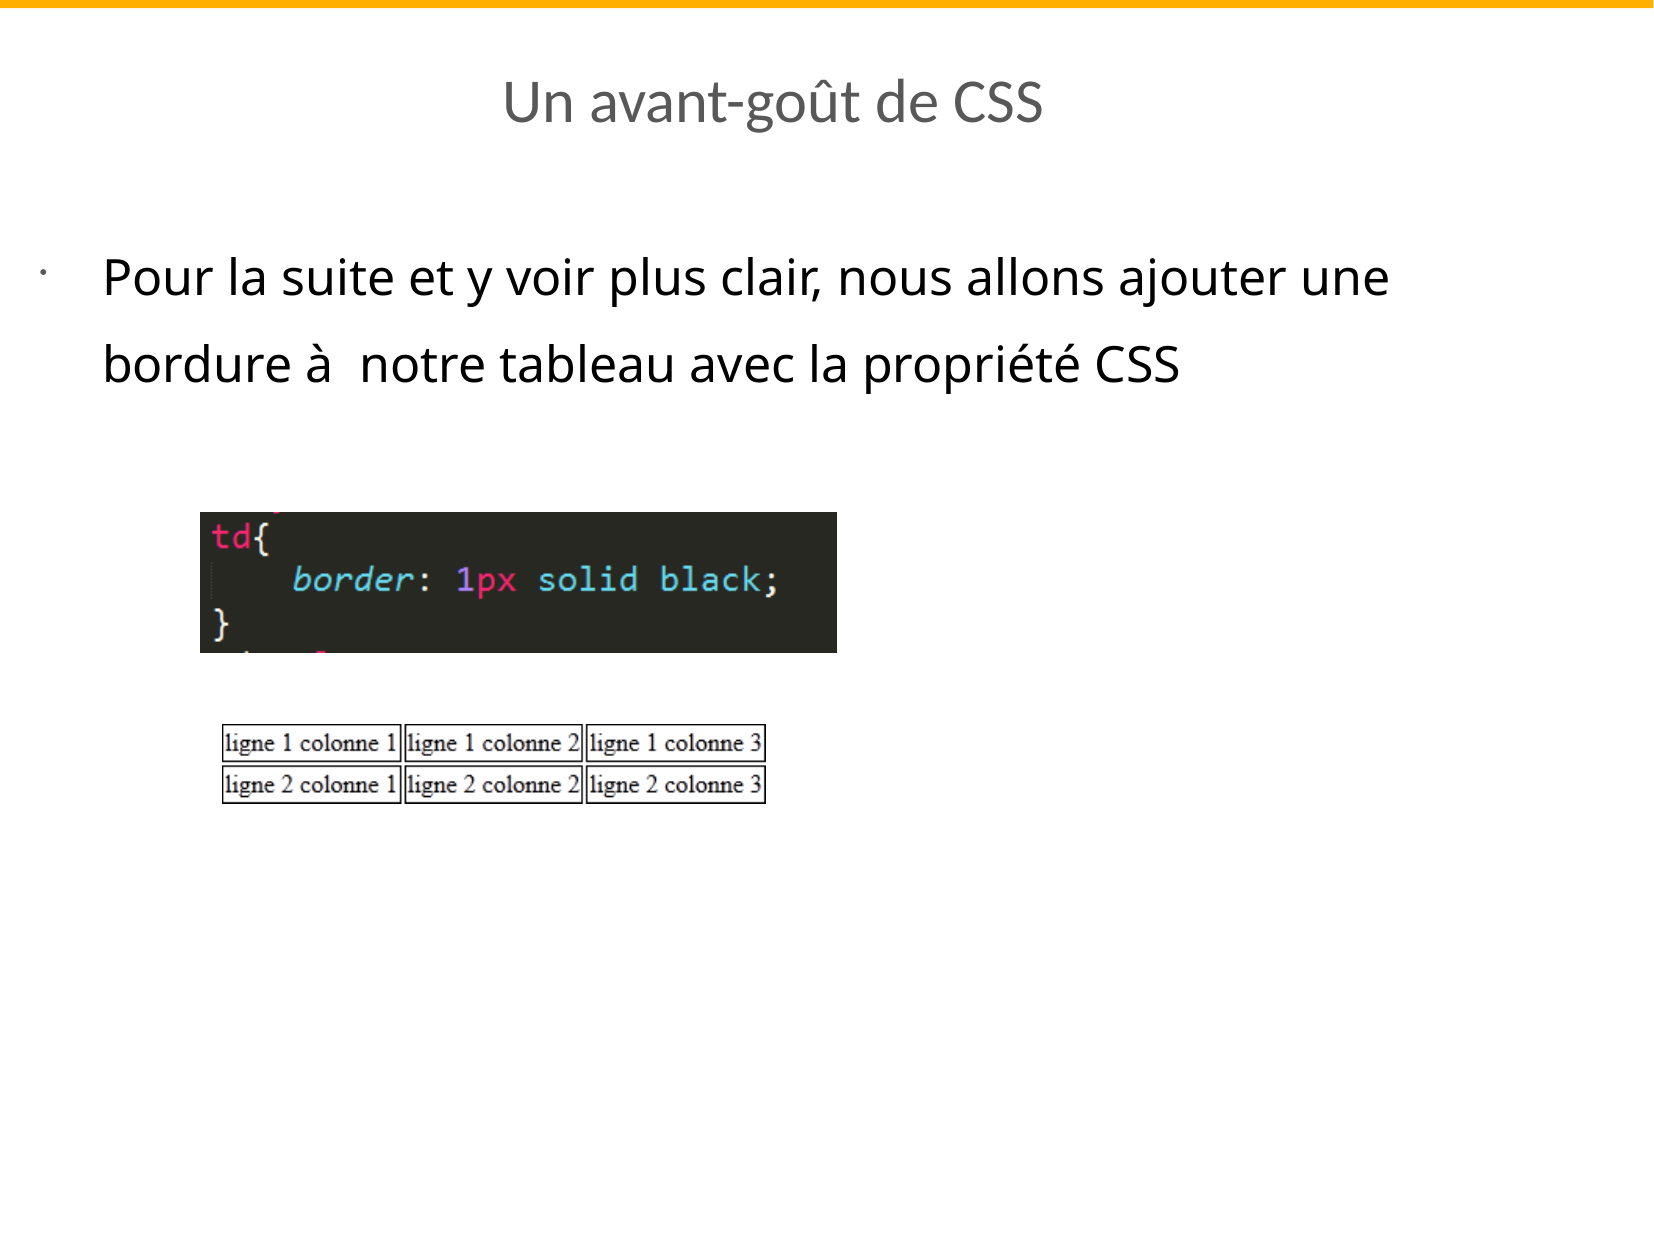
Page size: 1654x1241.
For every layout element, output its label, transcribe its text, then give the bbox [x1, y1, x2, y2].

picture [222, 724, 766, 804]
picture [200, 512, 837, 653]
text_box Pour la suite et y voir plus clair, nous allons ajouter une bordure à notre tableau avec la propriété CSS [37, 216, 1554, 393]
title Un avant-goût de CSS [500, 58, 1162, 268]
